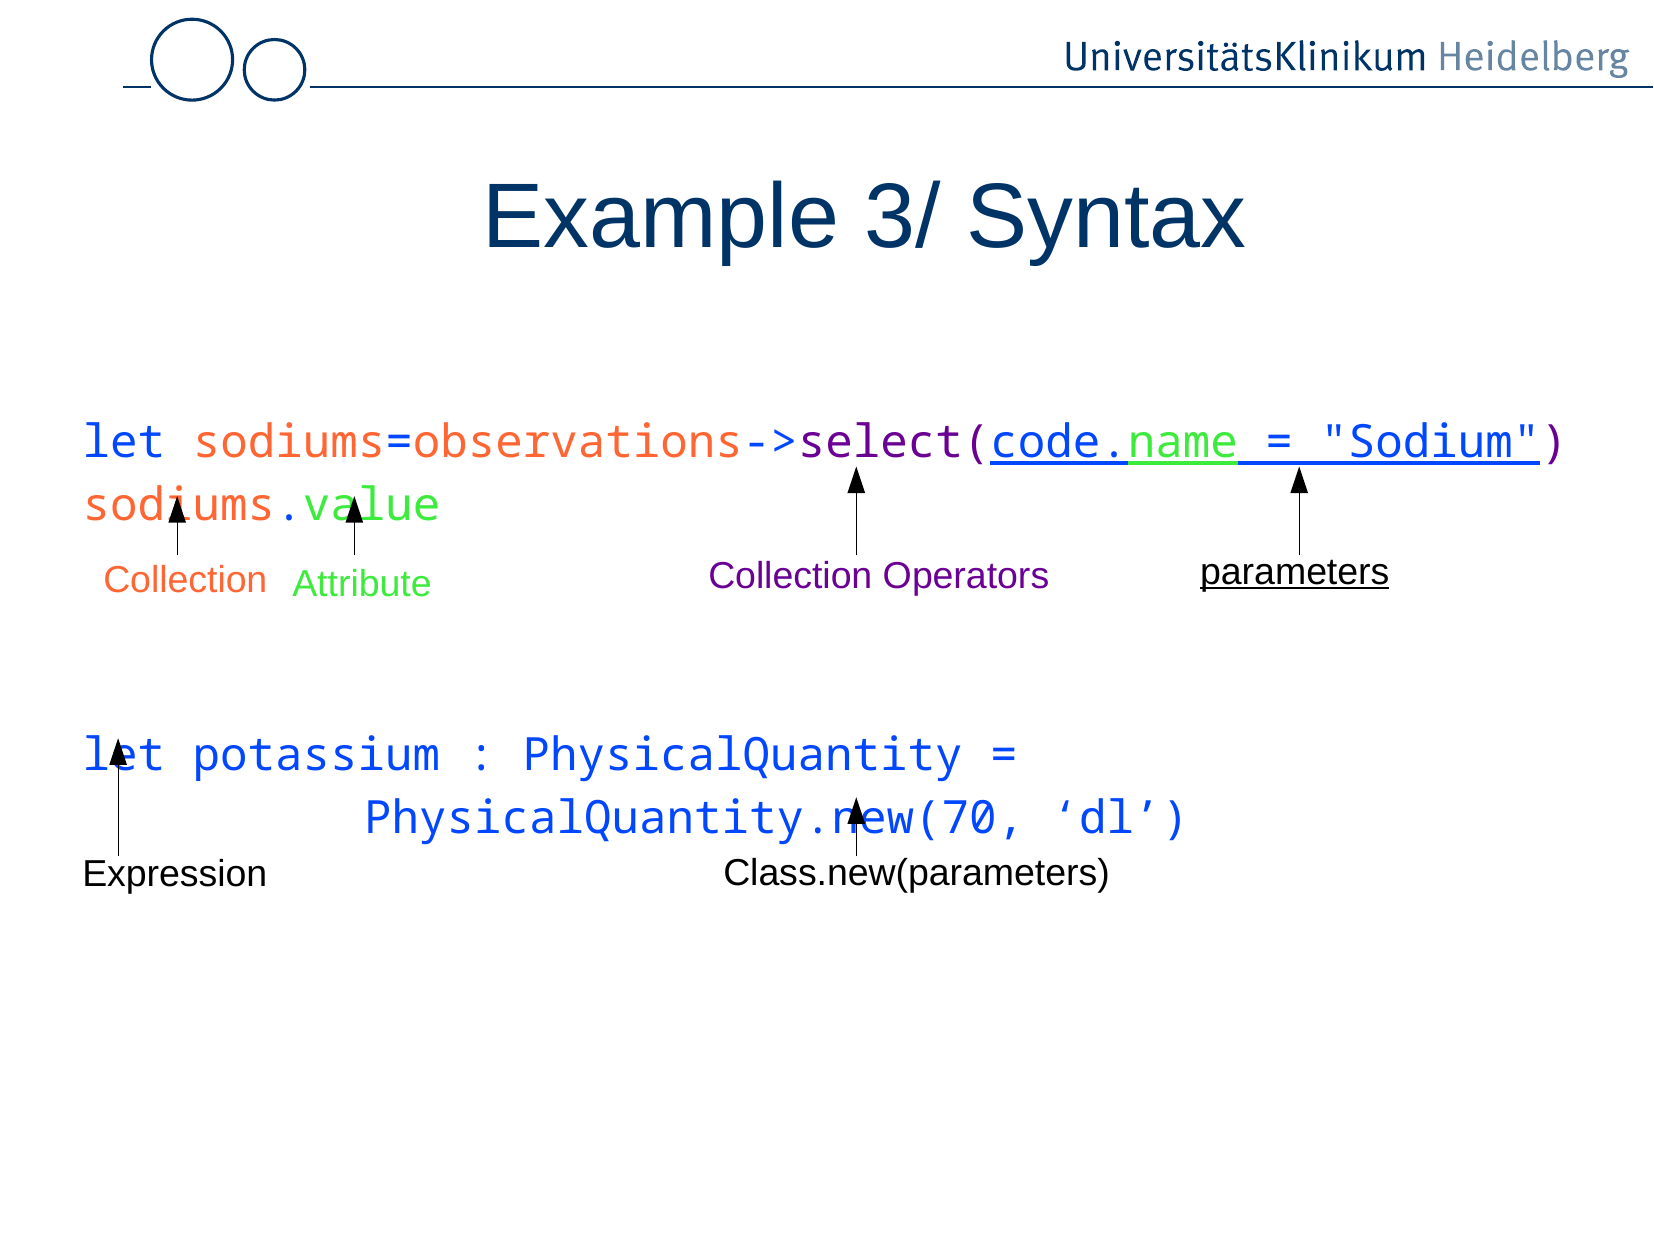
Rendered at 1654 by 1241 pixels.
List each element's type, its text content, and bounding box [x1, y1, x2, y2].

text_box Collection Operators [693, 546, 1065, 604]
title Example 3/ Syntax [121, 99, 1610, 323]
text_box Collection [88, 551, 296, 609]
text_box Attribute [277, 555, 447, 615]
text_box parameters [1185, 543, 1405, 601]
text_box let sodiums=observations->select(code.name = "Sodium") sodiums.value let potassium : PhysicalQuantity = PhysicalQuantity.new(70, ‘dl’) [11, 401, 1636, 1105]
text_box Class.new(parameters) [708, 844, 1125, 902]
text_box Expression [67, 845, 282, 902]
